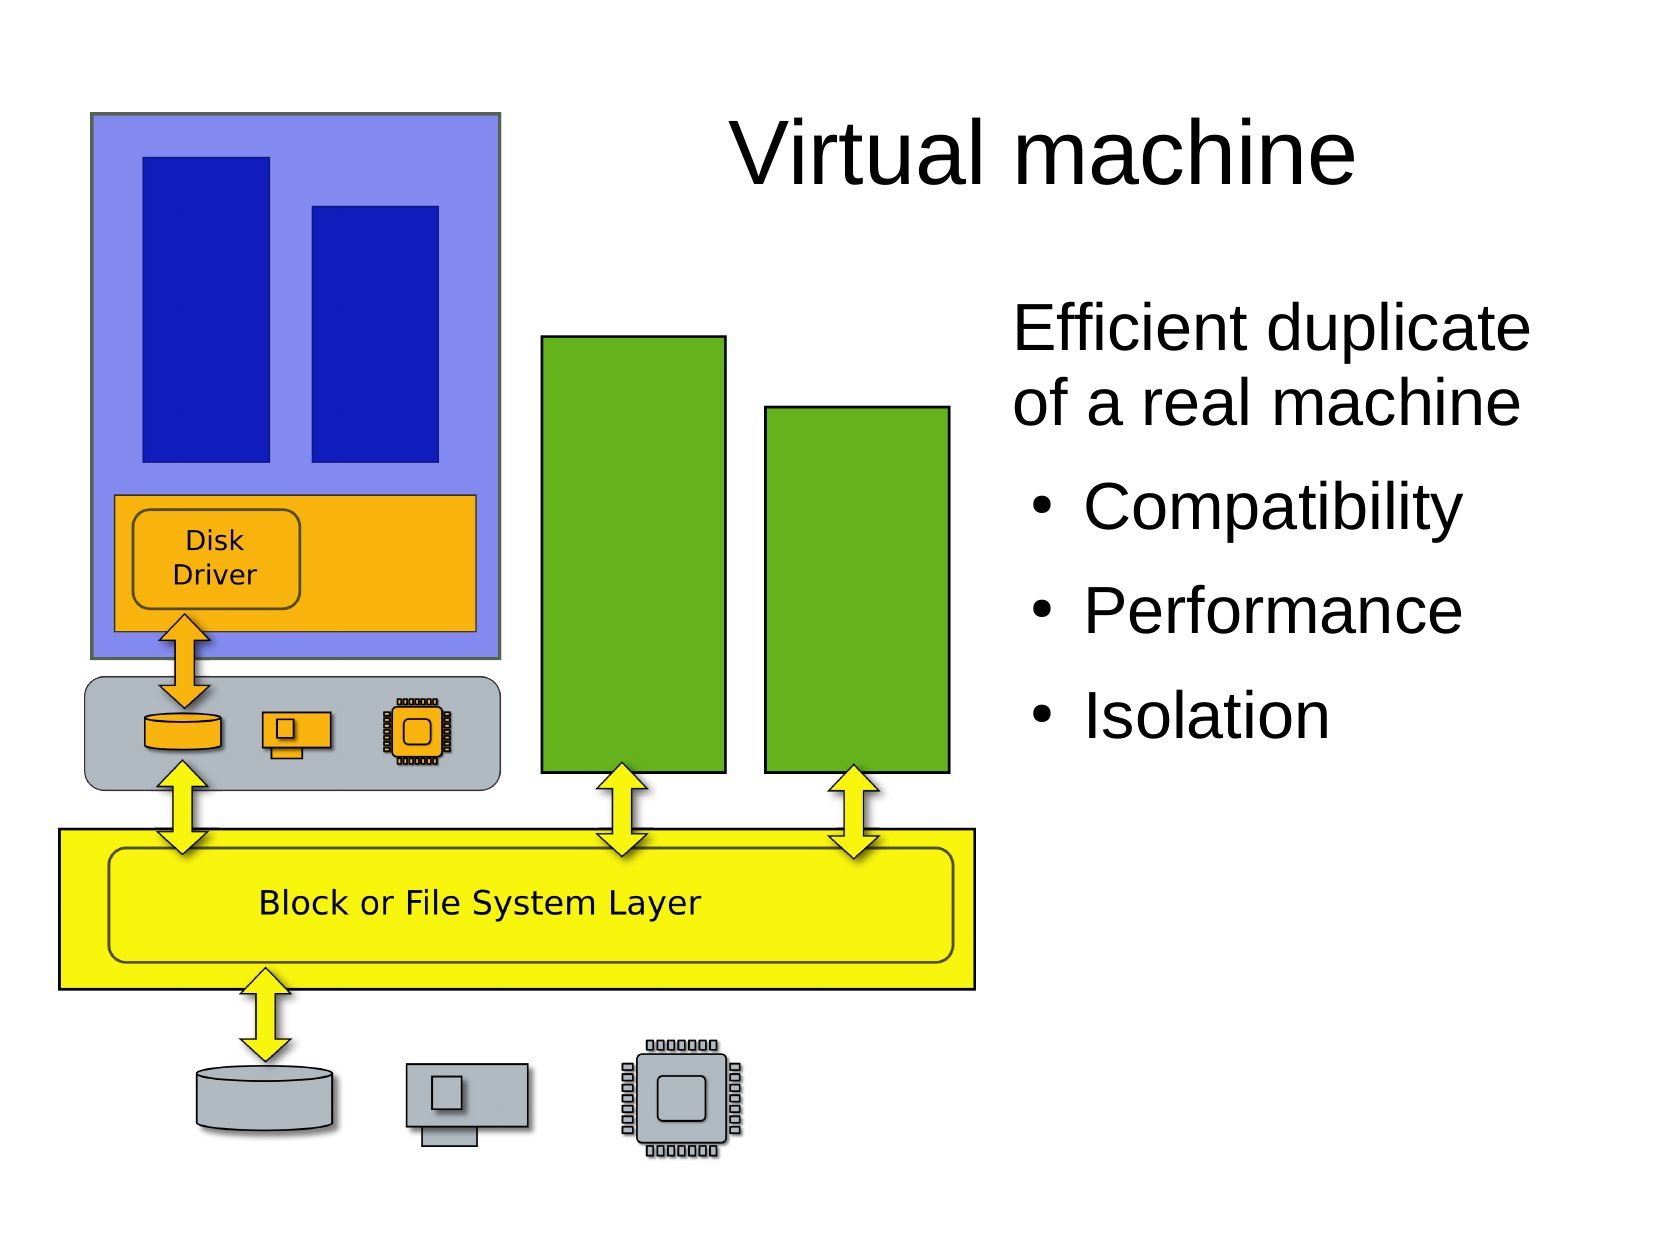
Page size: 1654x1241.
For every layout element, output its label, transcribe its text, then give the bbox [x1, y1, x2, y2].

title Virtual machine [558, 49, 1530, 257]
picture [58, 112, 976, 1169]
list Efficient duplicate of a real machine Compatibility Performance Isolation [1012, 290, 1572, 1010]
